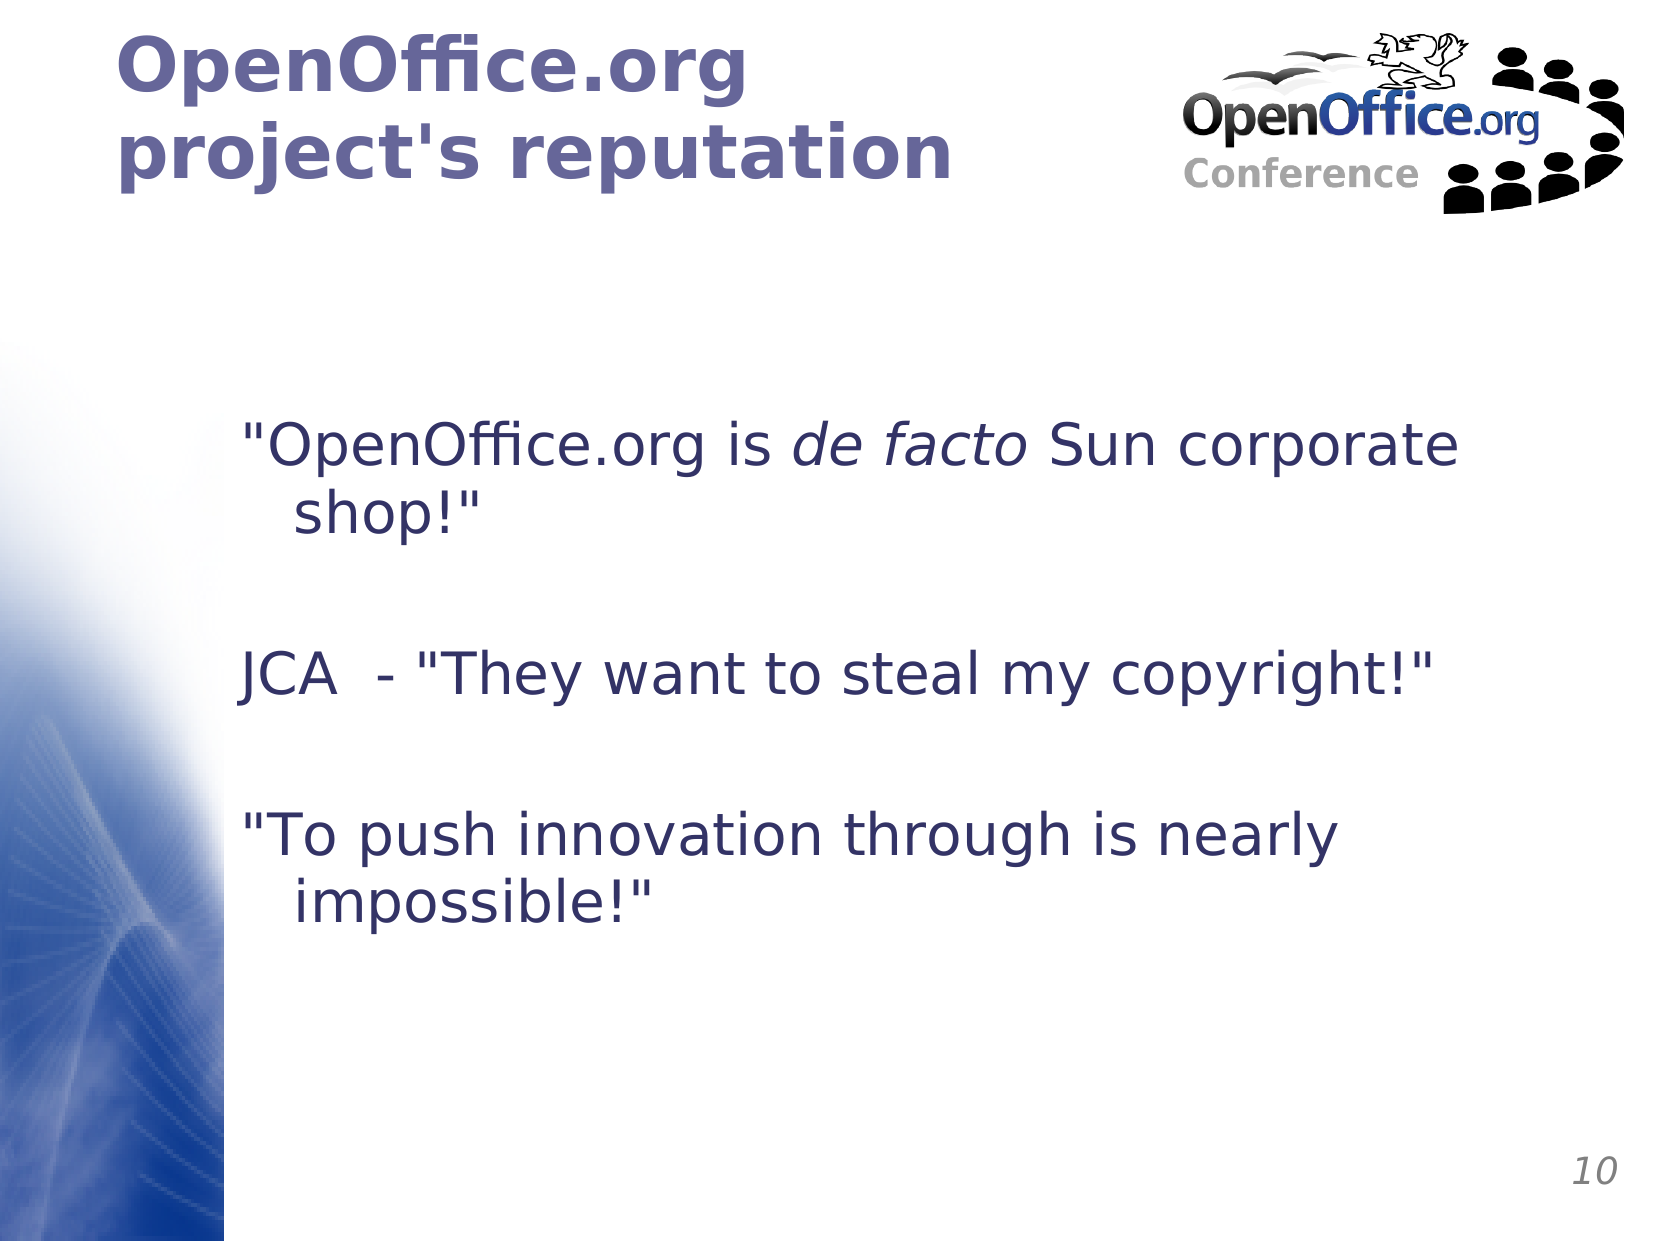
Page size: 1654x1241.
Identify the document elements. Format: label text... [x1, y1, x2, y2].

title OpenOffice.org project's reputation [26, 22, 989, 197]
picture [0, 0, 224, 1241]
picture [1183, 33, 1624, 214]
list "OpenOffice.org is de facto Sun corporate shop!" JCA - "They want to steal my copyright!" "To push innovation through is nearly impossible!" [223, 411, 1619, 1133]
